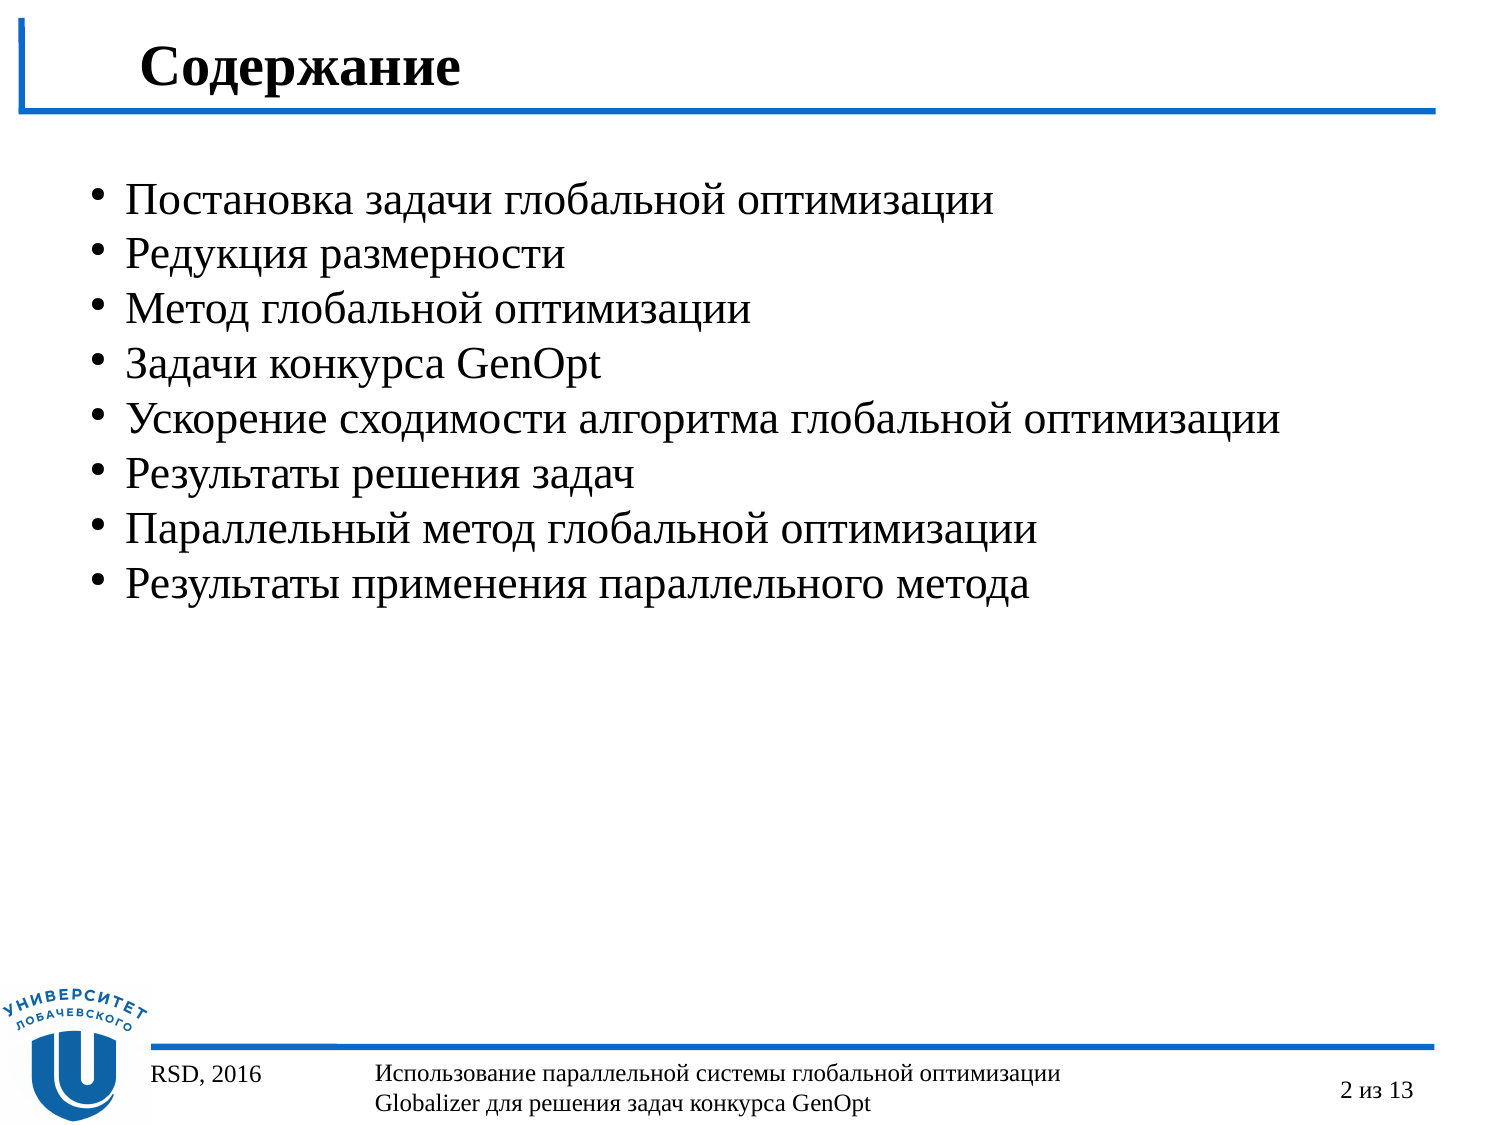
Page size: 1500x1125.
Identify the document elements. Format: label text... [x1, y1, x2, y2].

text_box Постановка задачи глобальной оптимизации Редукция размерности Метод глобальной оптимизации Задачи конкурса GenOpt Ускорение сходимости алгоритма глобальной оптимизации Результаты решения задач Параллельный метод глобальной оптимизации Результаты применения параллельного метода [74, 160, 1425, 976]
picture [0, 984, 151, 1125]
text_box Содержание [124, 24, 1400, 100]
